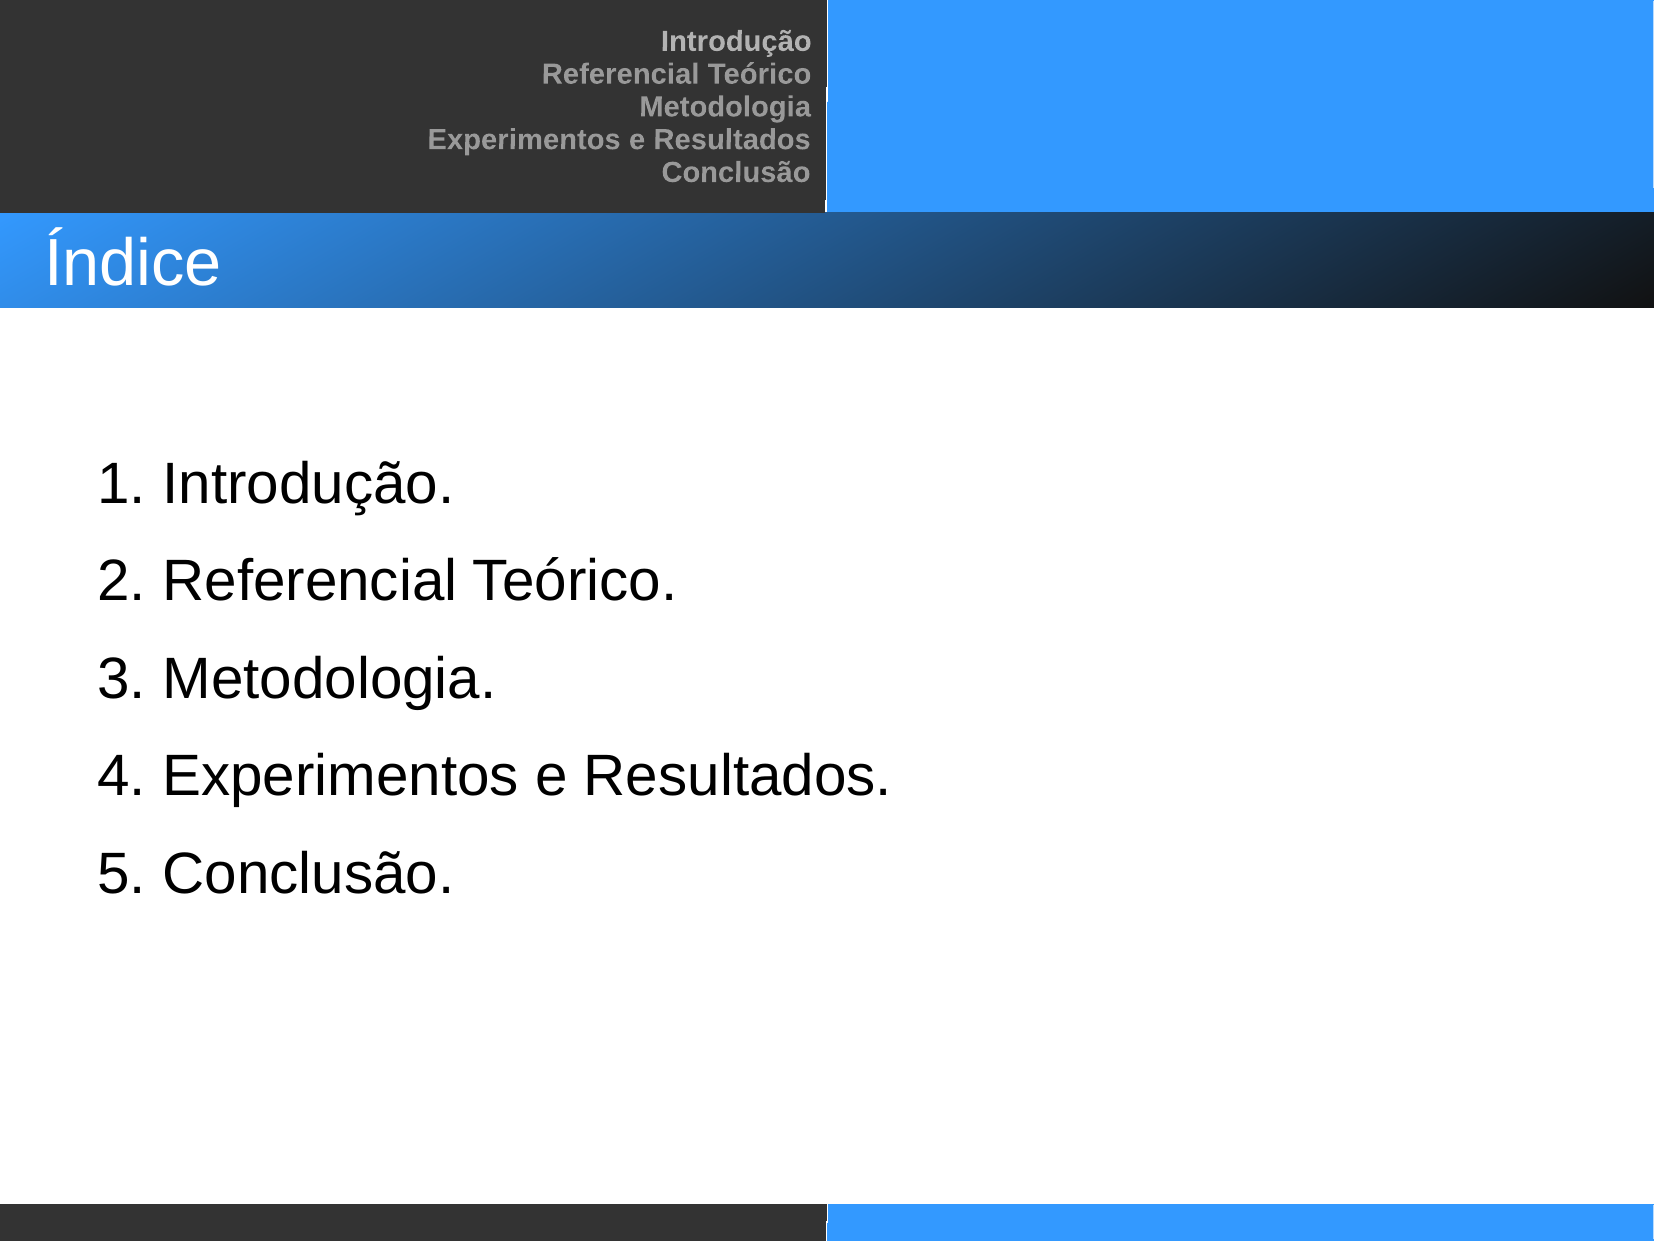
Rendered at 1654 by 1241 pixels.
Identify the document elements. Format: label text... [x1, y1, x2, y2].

text_box [0, 1204, 827, 1241]
text_box [827, 0, 1654, 212]
text_box Introdução. Referencial Teórico. Metodologia. Experimentos e Resultados. Conclusão. [82, 427, 1571, 959]
text_box Índice [0, 212, 1654, 308]
text_box [827, 1204, 1654, 1241]
text_box Introdução Referencial Teórico Metodologia Experimentos e Resultados Conclusão [0, 0, 827, 213]
